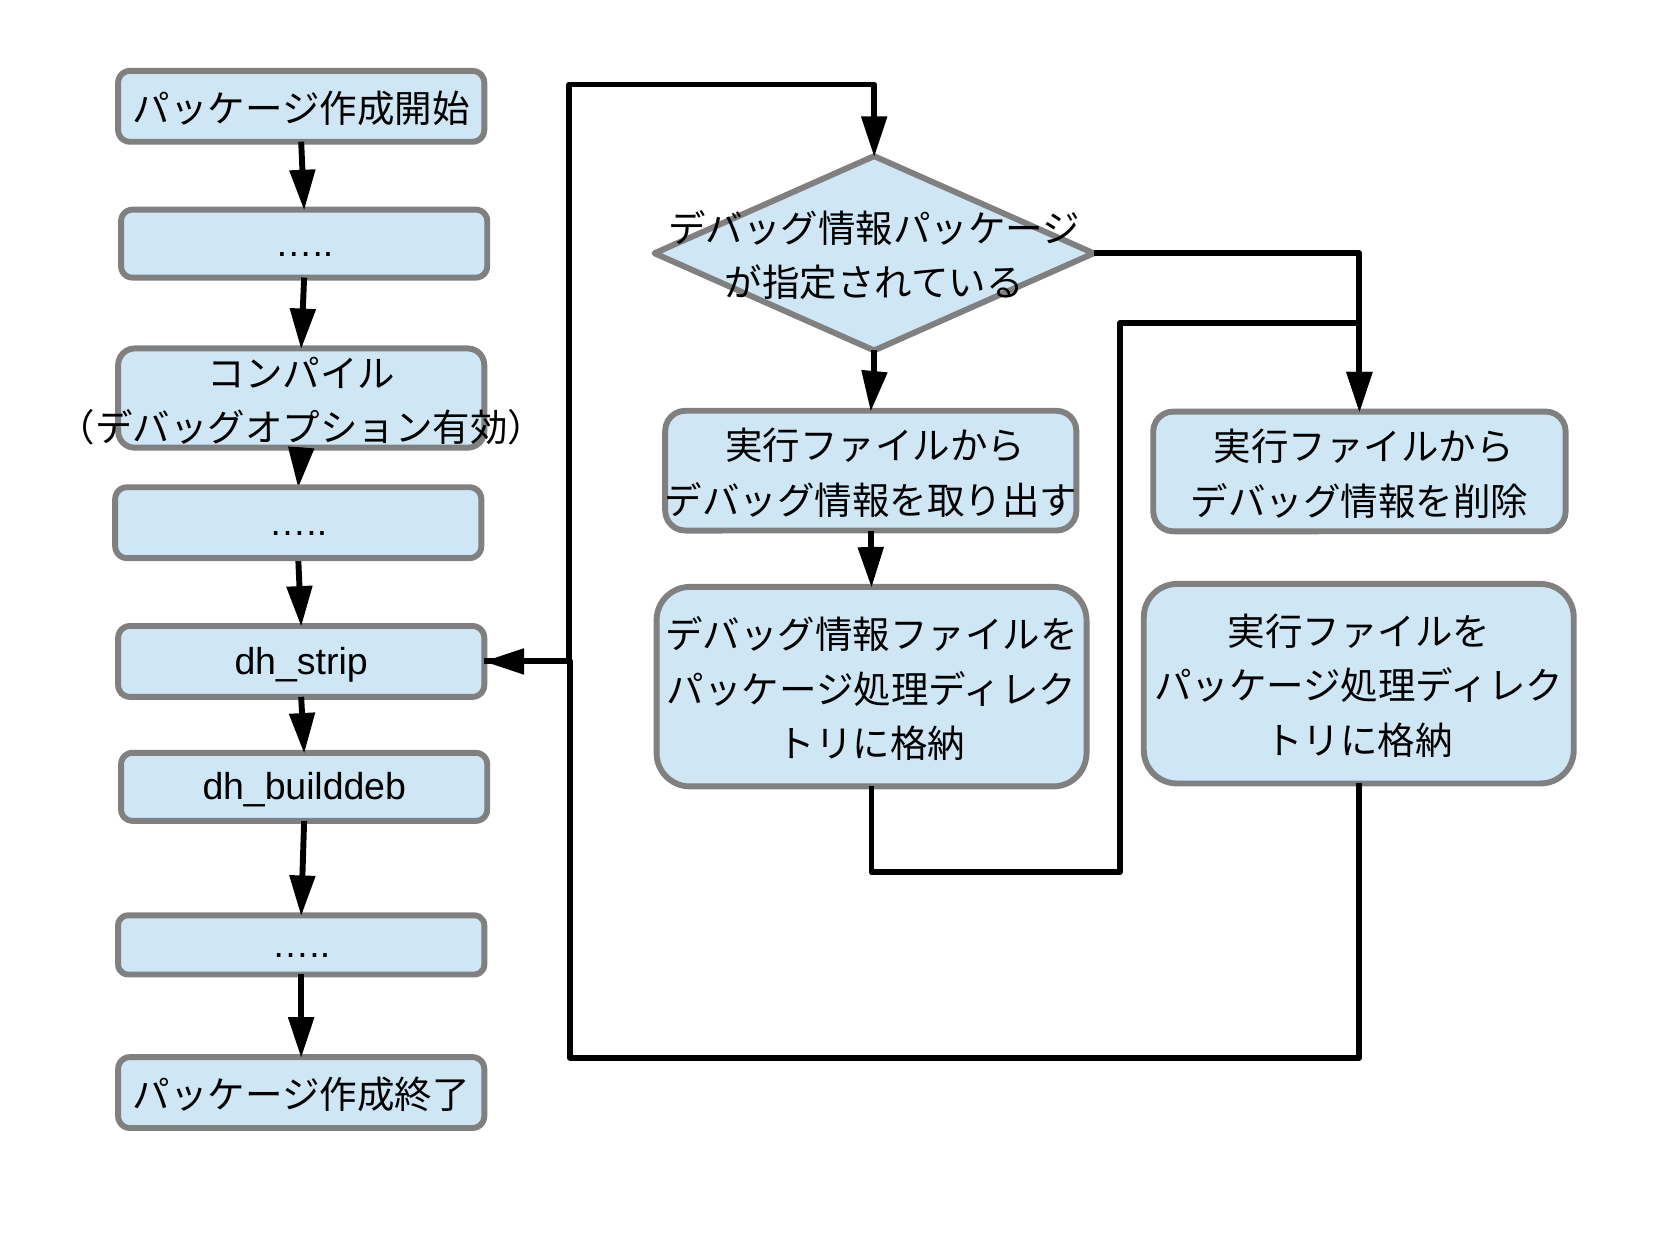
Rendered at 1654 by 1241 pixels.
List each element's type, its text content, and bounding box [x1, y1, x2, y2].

text_box dh_strip [118, 625, 485, 697]
text_box 実行ファイルを パッケージ処理ディレク トリに格納 [1143, 583, 1574, 784]
text_box パッケージ作成開始 [118, 70, 485, 142]
text_box パッケージ作成終了 [118, 1057, 485, 1129]
text_box ….. [115, 487, 482, 559]
text_box ….. [121, 209, 488, 278]
text_box デバッグ情報ファイルを パッケージ処理ディレク トリに格納 [656, 586, 1087, 787]
text_box デバッグ情報パッケージ が指定されている [654, 156, 1094, 350]
text_box コンパイル （デバッグオプション有効） [118, 348, 485, 448]
text_box 実行ファイルから デバッグ情報を削除 [1153, 411, 1566, 532]
text_box ….. [118, 915, 485, 975]
text_box 実行ファイルから デバッグ情報を取り出す [665, 410, 1077, 531]
text_box dh_builddeb [121, 752, 488, 821]
